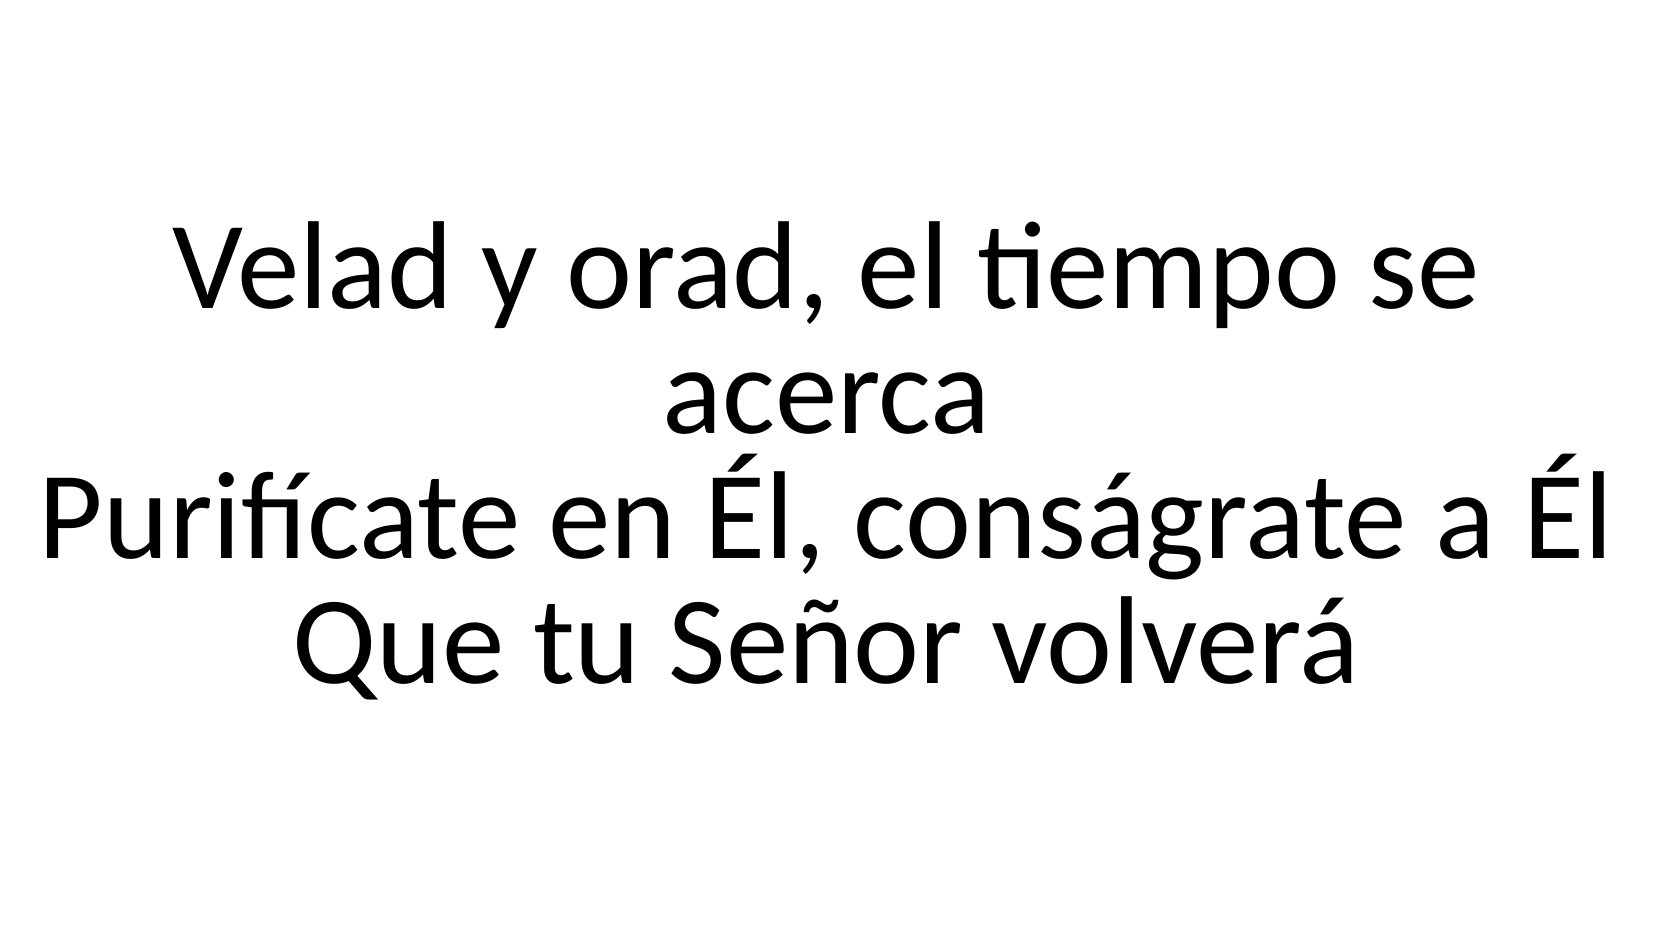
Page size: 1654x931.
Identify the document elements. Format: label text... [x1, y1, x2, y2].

title Velad y orad, el tiempo se acerca Purifícate en Él, conságrate a Él Que tu Señor volverá [0, 0, 1654, 931]
